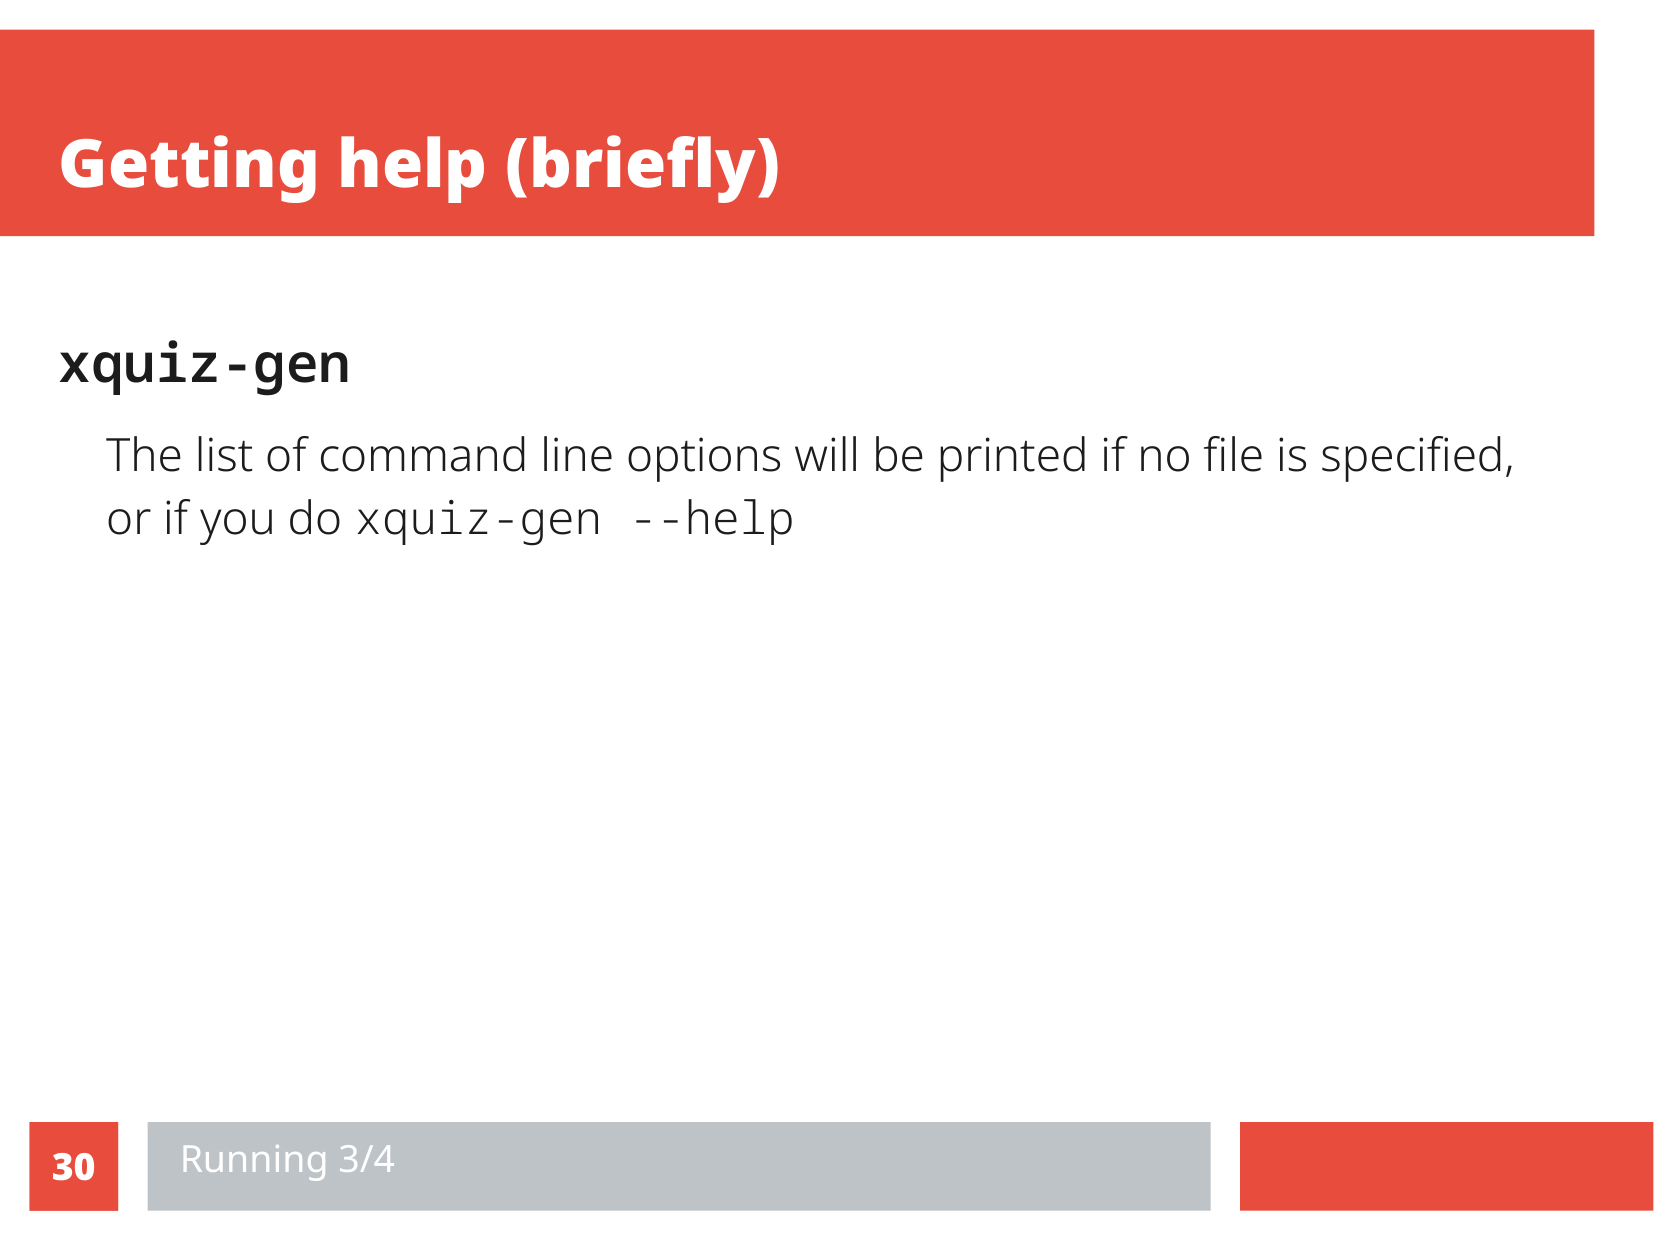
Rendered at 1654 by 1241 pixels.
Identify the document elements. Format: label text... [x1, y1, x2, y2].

list xquiz-gen The list of command line options will be printed if no file is specified, or if you do xquiz-gen --help [59, 324, 1565, 1093]
title Getting help (briefly) [59, 59, 1595, 207]
text_box Running 3/4 [165, 1125, 736, 1184]
